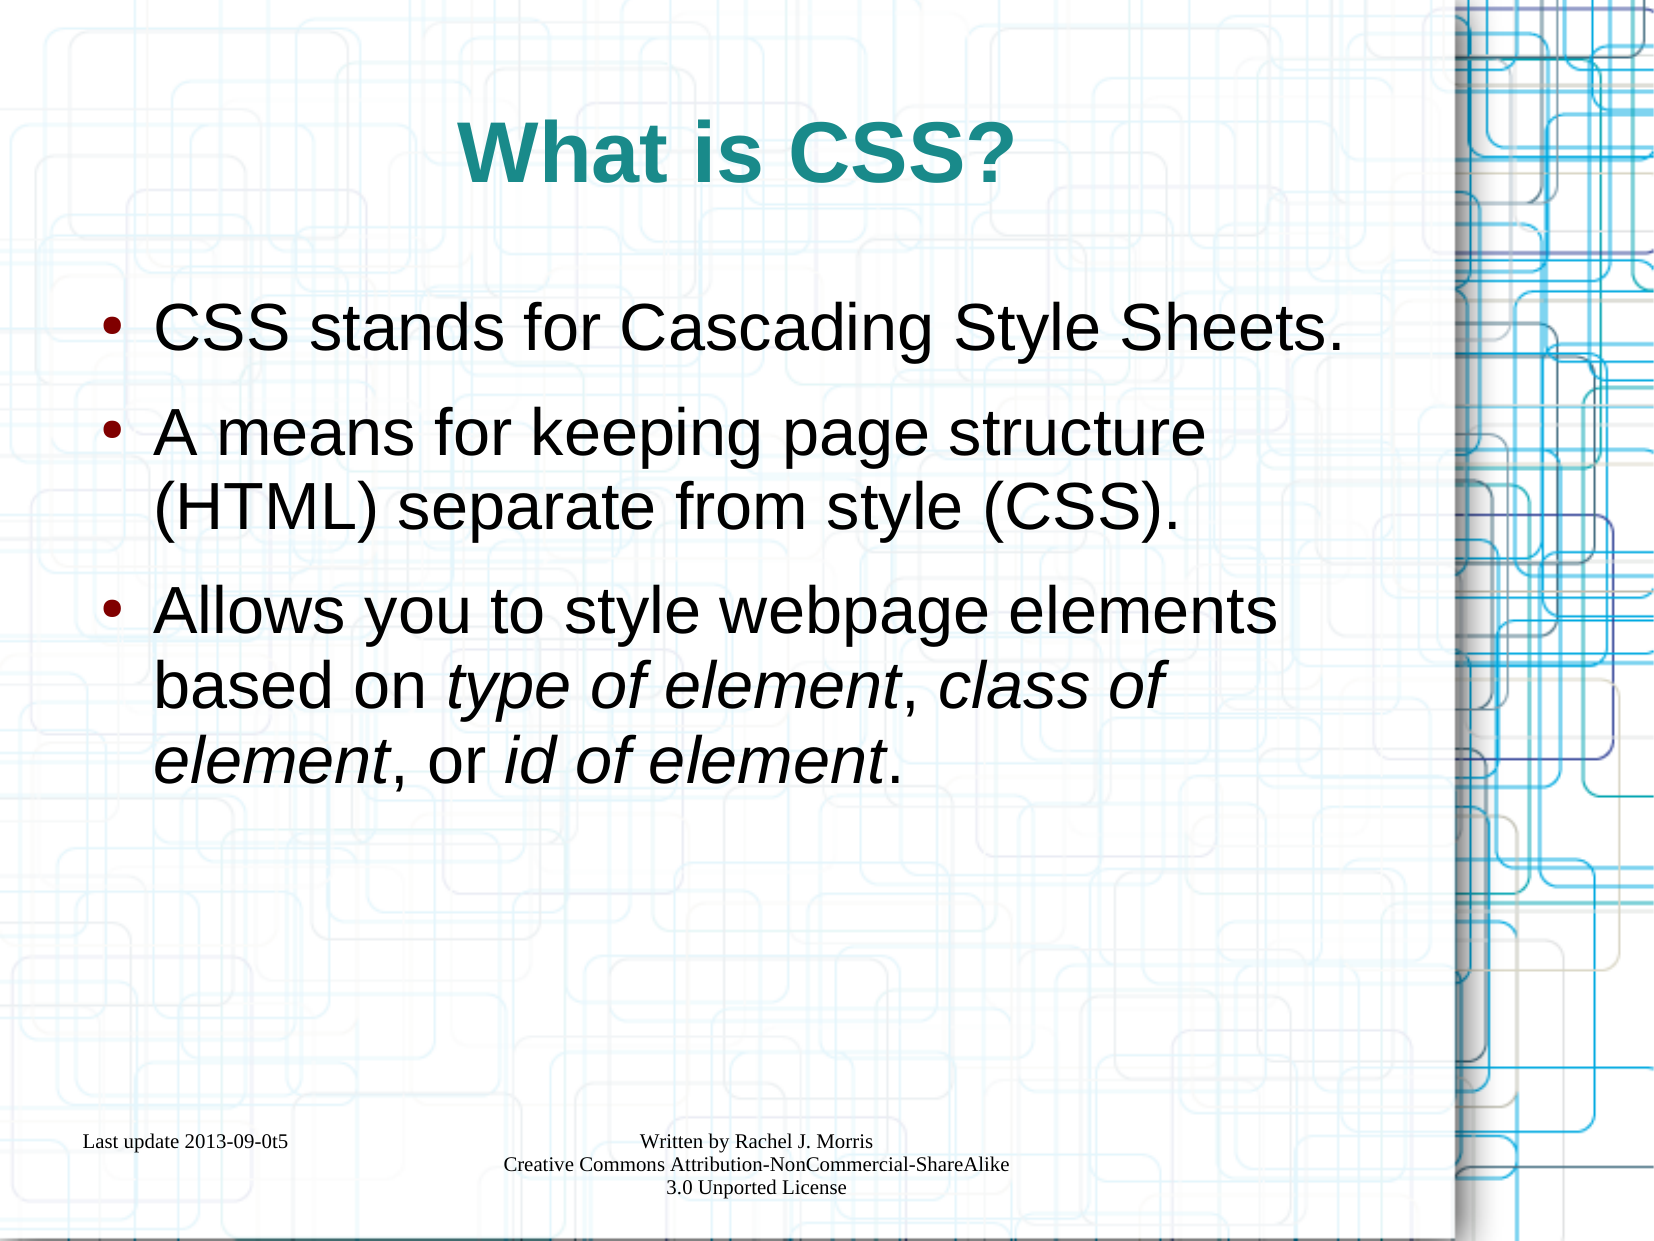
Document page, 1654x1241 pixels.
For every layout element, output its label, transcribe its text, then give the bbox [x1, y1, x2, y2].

picture [0, 0, 1654, 1241]
title What is CSS? [59, 49, 1418, 257]
list CSS stands for Cascading Style Sheets. A means for keeping page structure (HTML) separate from style (CSS). Allows you to style webpage elements based on type of element, class of element, or id of element. [82, 290, 1418, 1010]
